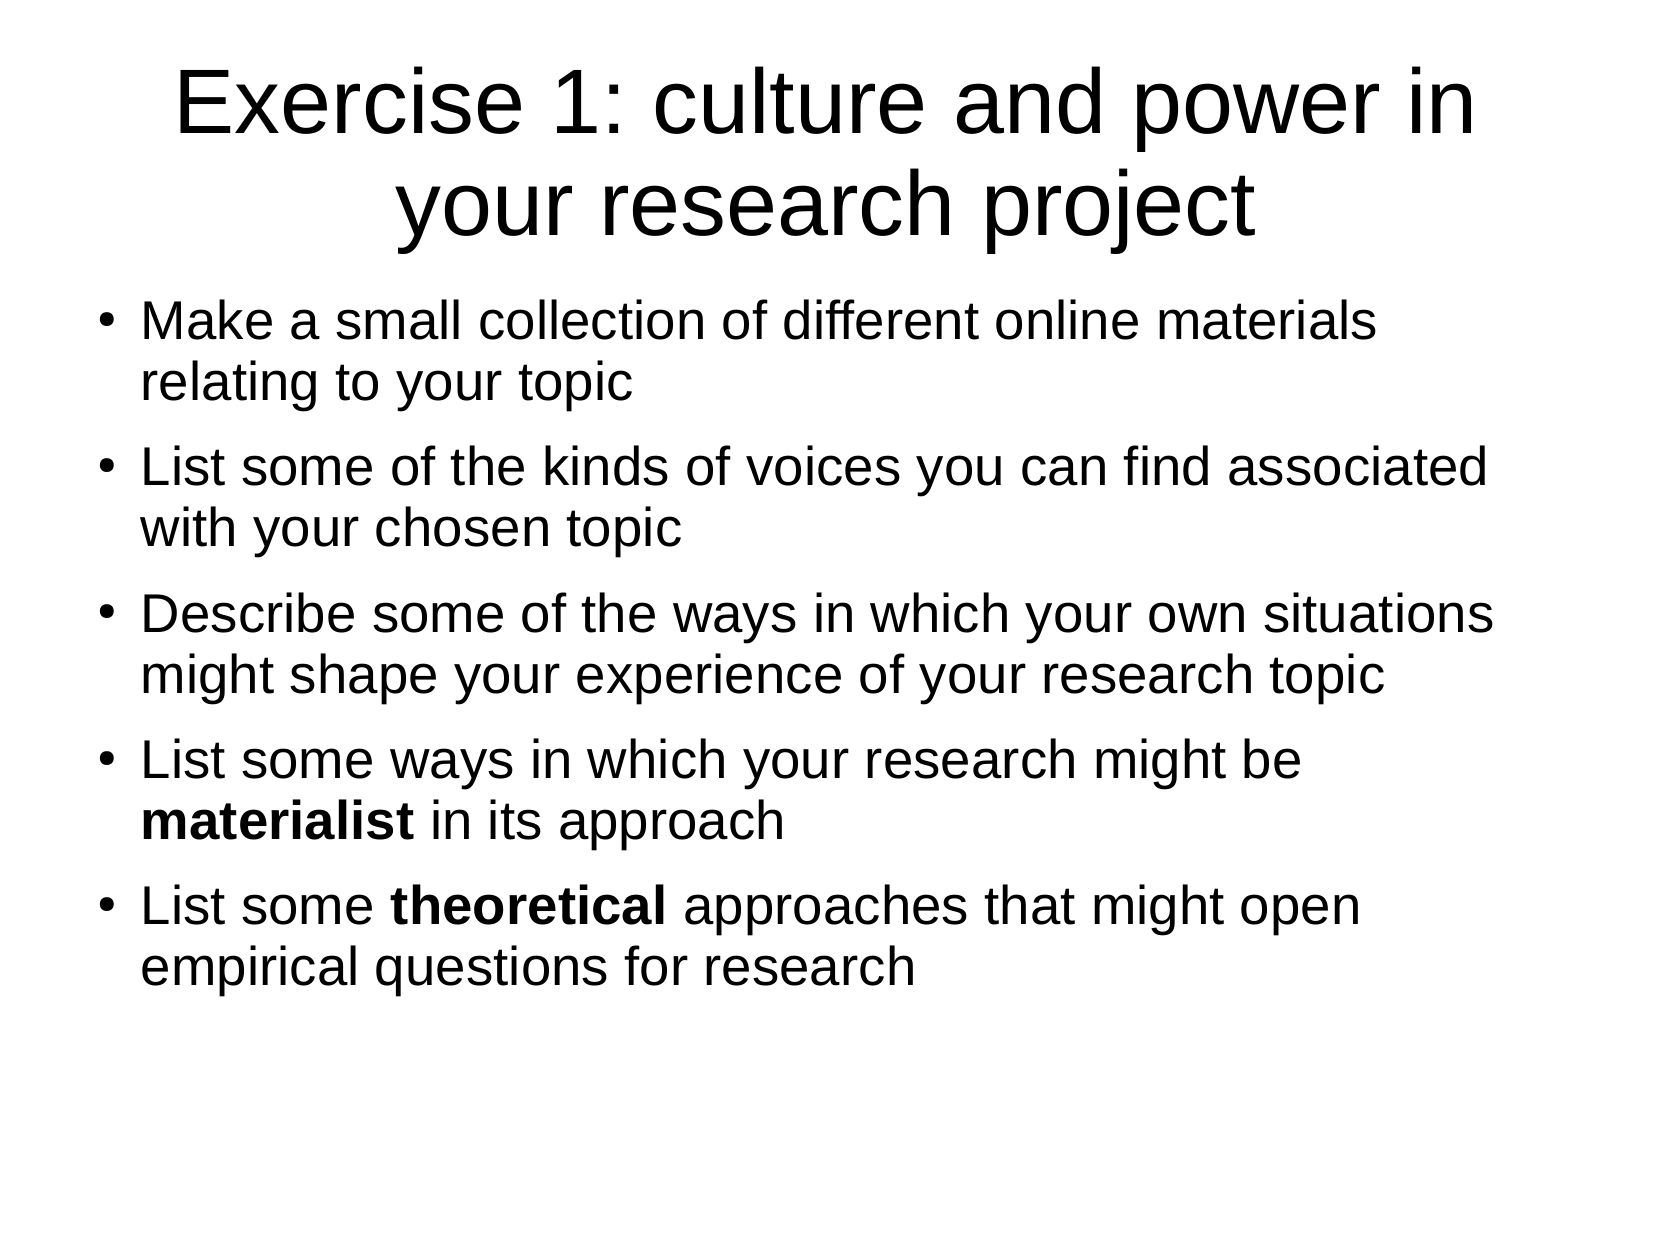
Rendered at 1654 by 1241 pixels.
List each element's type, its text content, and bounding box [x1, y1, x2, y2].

list Make a small collection of different online materials relating to your topic List some of the kinds of voices you can find associated with your chosen topic Describe some of the ways in which your own situations might shape your experience of your research topic List some ways in which your research might be materialist in its approach List some theoretical approaches that might open empirical questions for research [82, 290, 1571, 1010]
title Exercise 1: culture and power in your research project [82, 49, 1571, 257]
